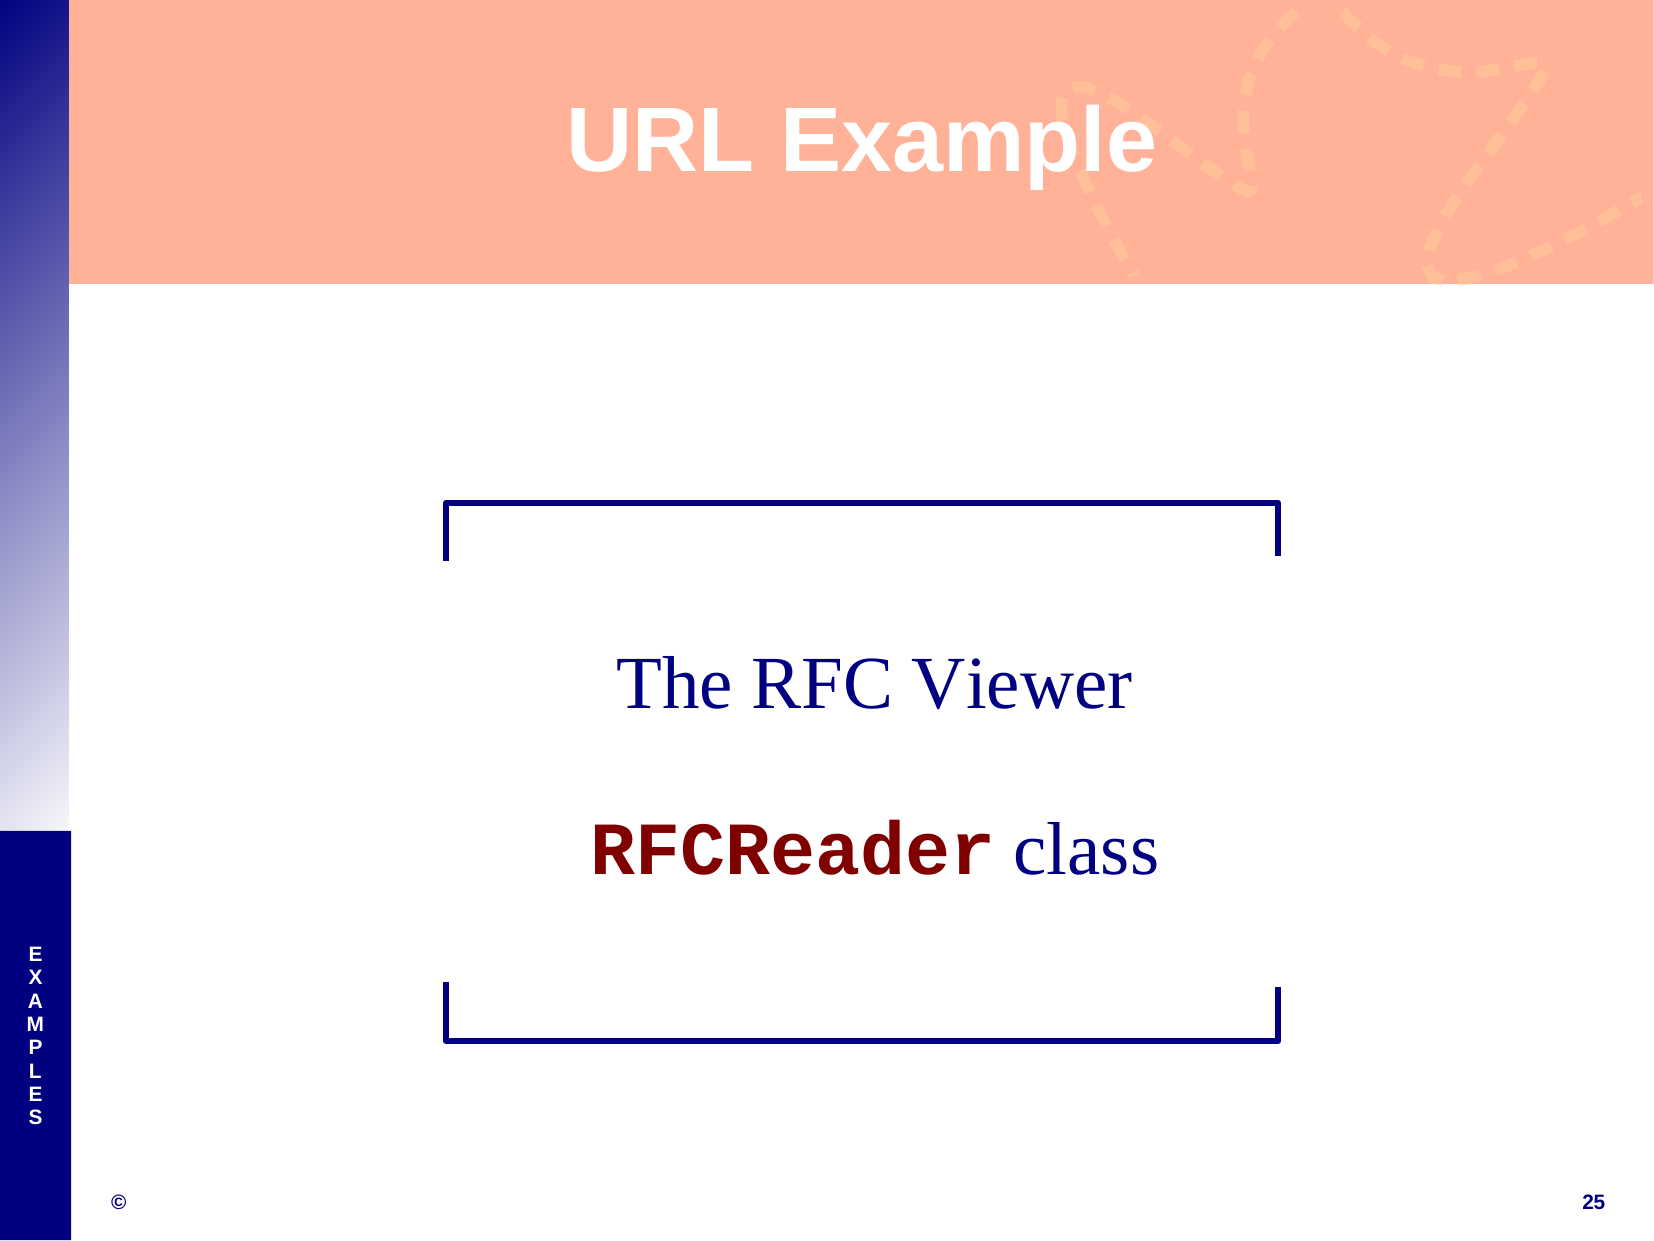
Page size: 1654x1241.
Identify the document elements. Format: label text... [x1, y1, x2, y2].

title URL Example [70, 36, 1654, 244]
text_box E X A M P L E S [0, 831, 71, 1241]
text_box The RFC Viewer RFCReader class [461, 463, 1263, 1076]
